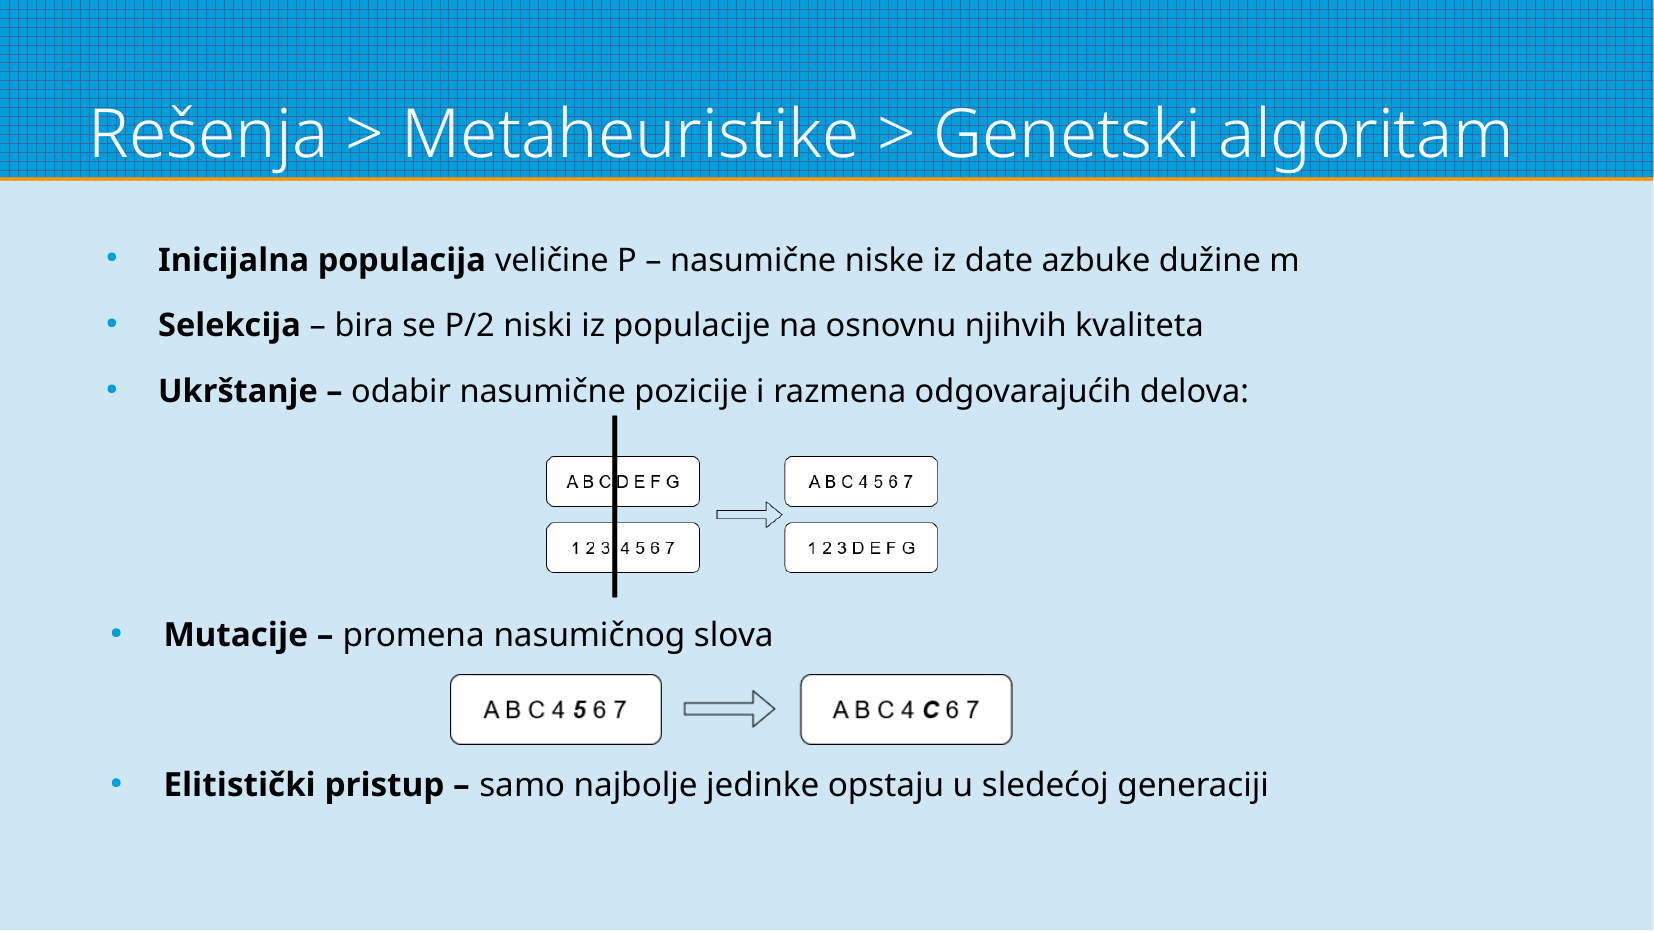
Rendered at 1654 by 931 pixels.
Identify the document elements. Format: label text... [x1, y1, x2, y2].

list Mutacije – promena nasumičnog slova [92, 611, 1570, 676]
picture [546, 412, 938, 601]
list Inicijalna populacija veličine P – nasumične niske iz date azbuke dužine m Selekcija – bira se P/2 niski iz populacije na osnovnu njihvih kvaliteta Ukrštanje – odabir nasumične pozicije i razmena odgovarajućih delova: [88, 236, 1565, 413]
list Elitistički pristup – samo najbolje jedinke opstaju u sledećoj generaciji [92, 761, 1570, 826]
picture [450, 674, 1013, 745]
title Rešenja > Metaheuristike > Genetski algoritam [88, 14, 1565, 178]
